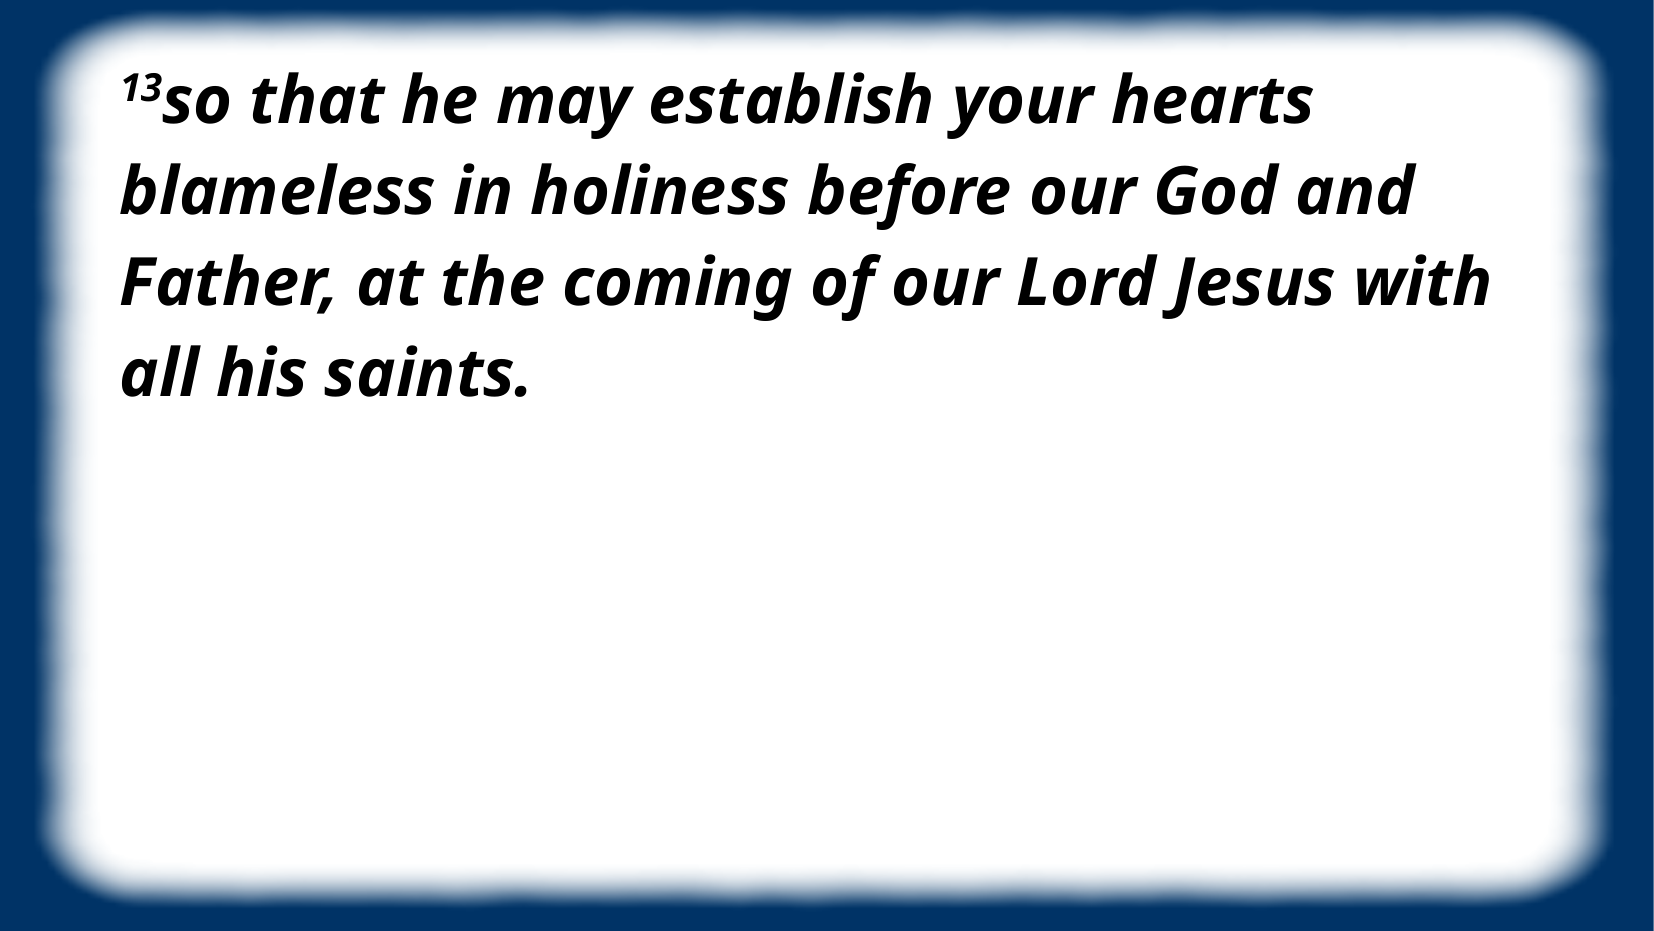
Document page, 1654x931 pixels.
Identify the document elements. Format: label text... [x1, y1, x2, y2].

text_box 13so that he may establish your hearts blameless in holiness before our God and Father, at the coming of our Lord Jesus with all his saints. [105, 45, 1546, 415]
picture [0, 0, 1654, 931]
